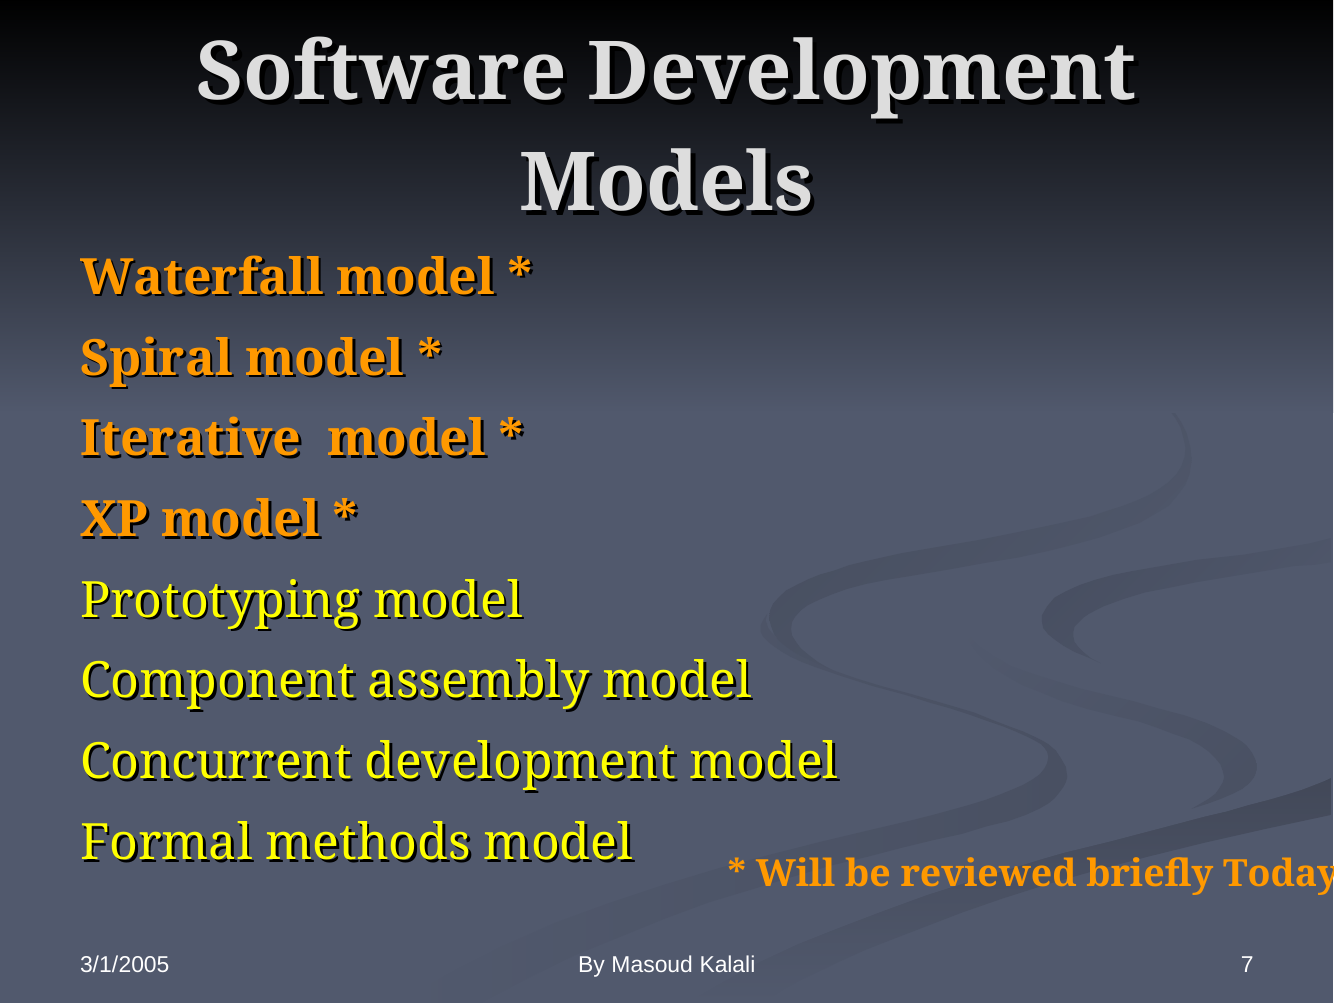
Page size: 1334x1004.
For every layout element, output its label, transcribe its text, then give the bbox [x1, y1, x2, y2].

list Waterfall model * Spiral model * Iterative model * XP model * Prototyping model Component assembly model Concurrent development model Formal methods model [66, 234, 1267, 830]
text_box * Will be reviewed briefly Today [712, 839, 1334, 906]
title Software Development Models [66, 40, 1267, 208]
